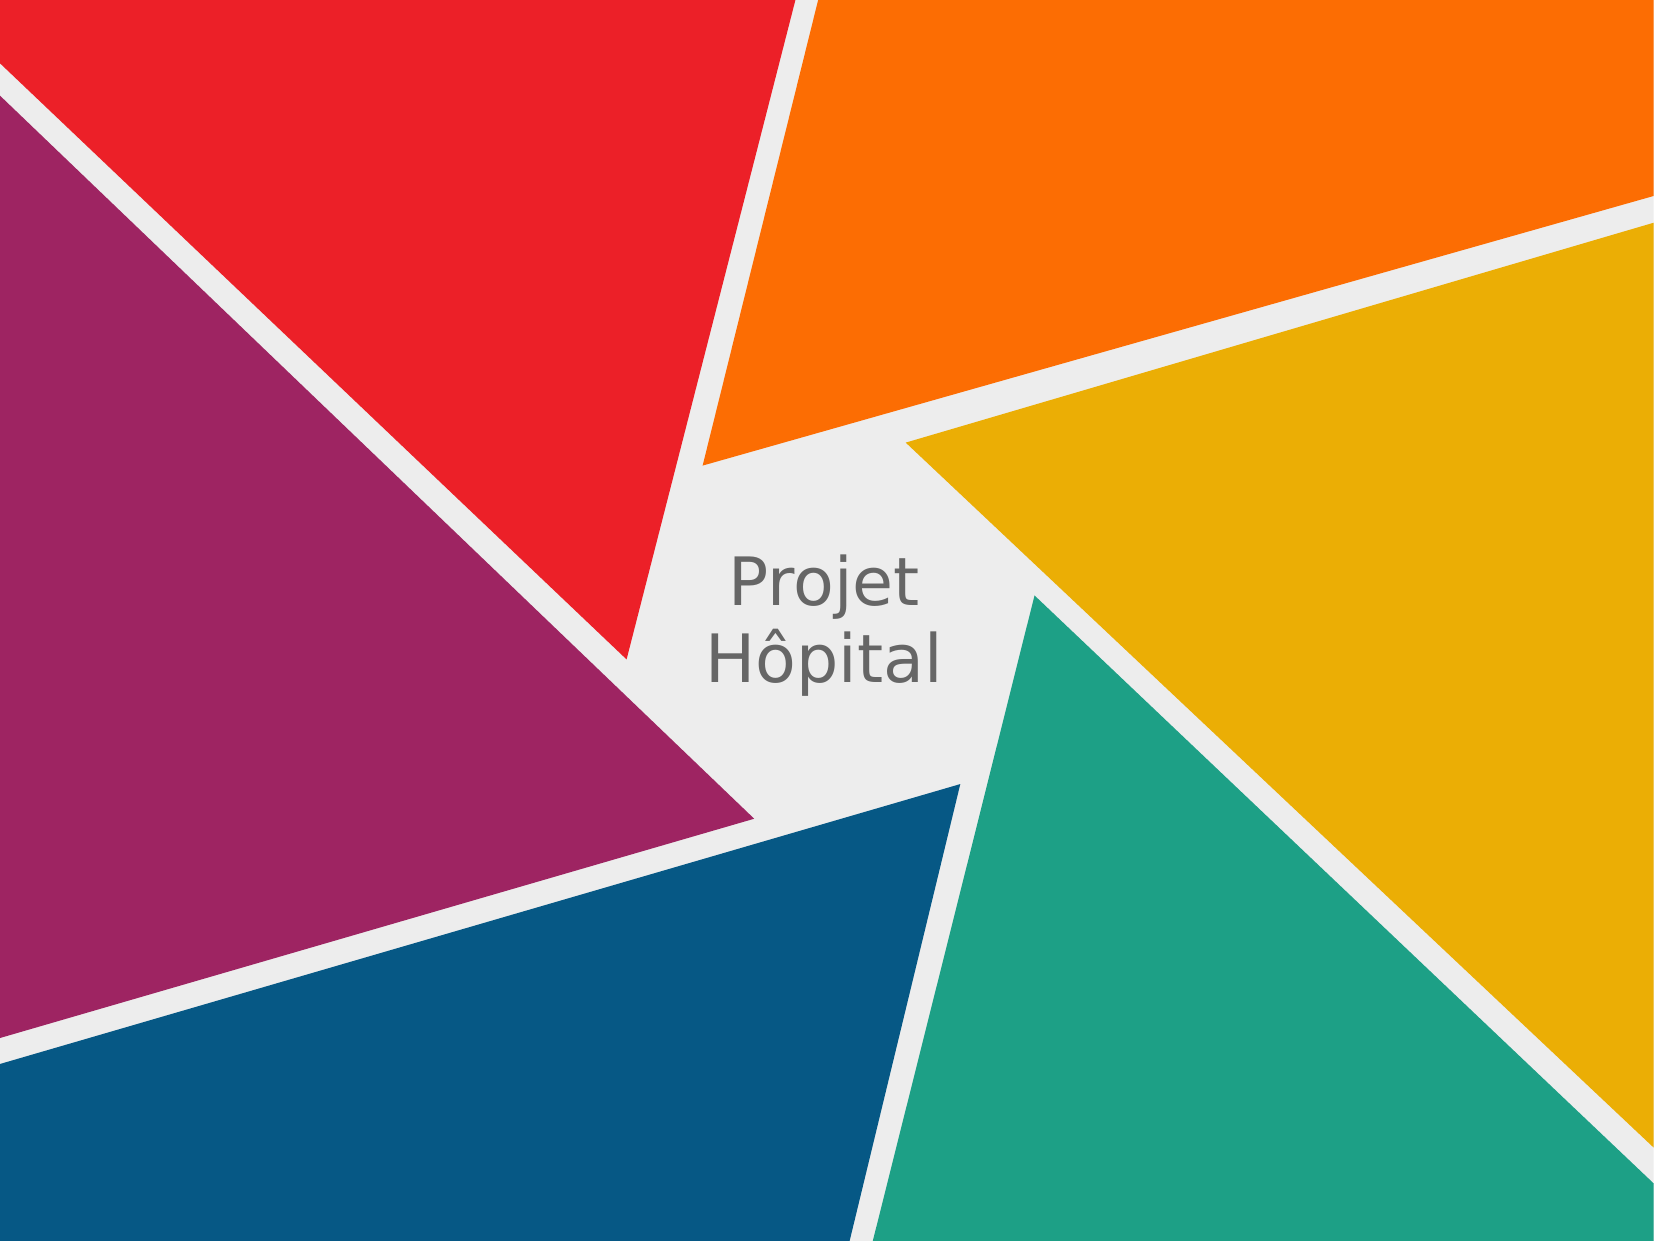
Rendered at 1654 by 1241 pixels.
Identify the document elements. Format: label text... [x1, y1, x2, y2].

subtitle Projet Hôpital [614, 418, 1035, 824]
